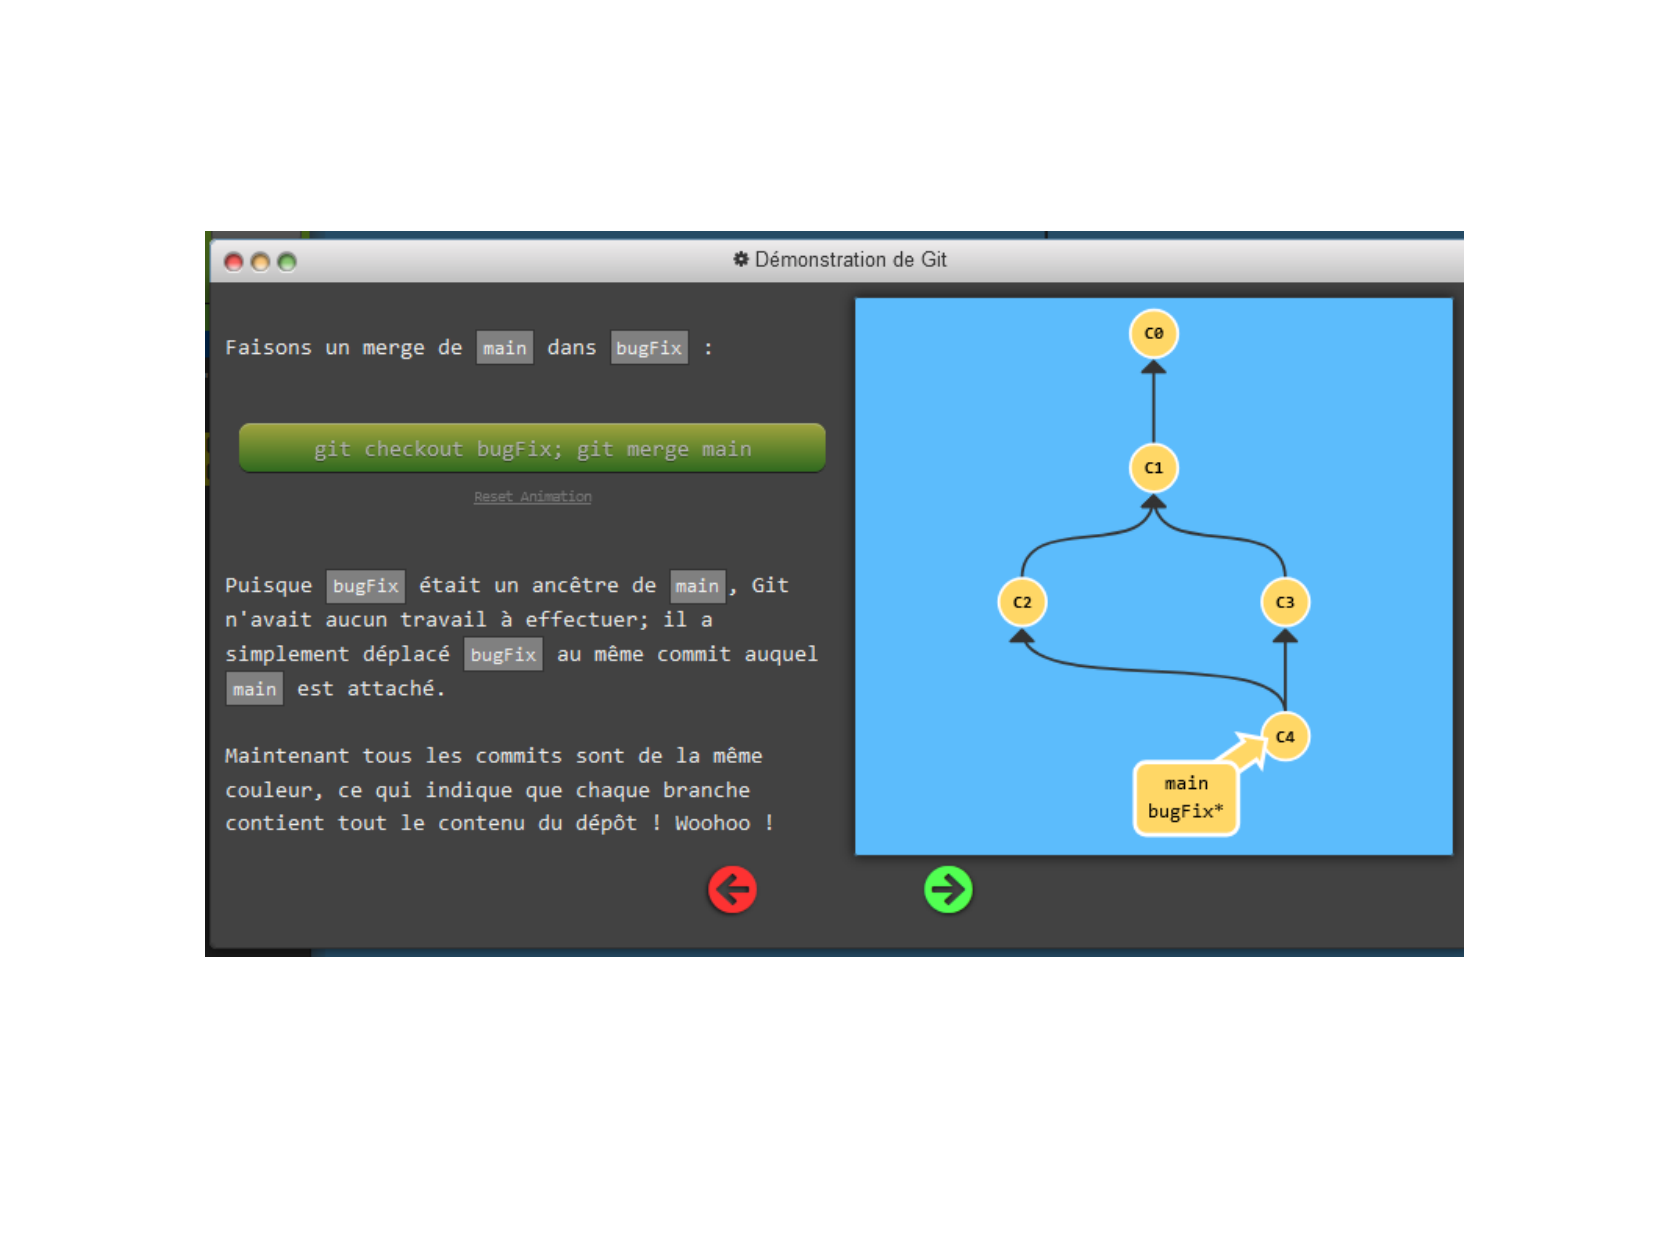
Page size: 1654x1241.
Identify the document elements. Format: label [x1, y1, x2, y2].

picture [205, 231, 1464, 957]
